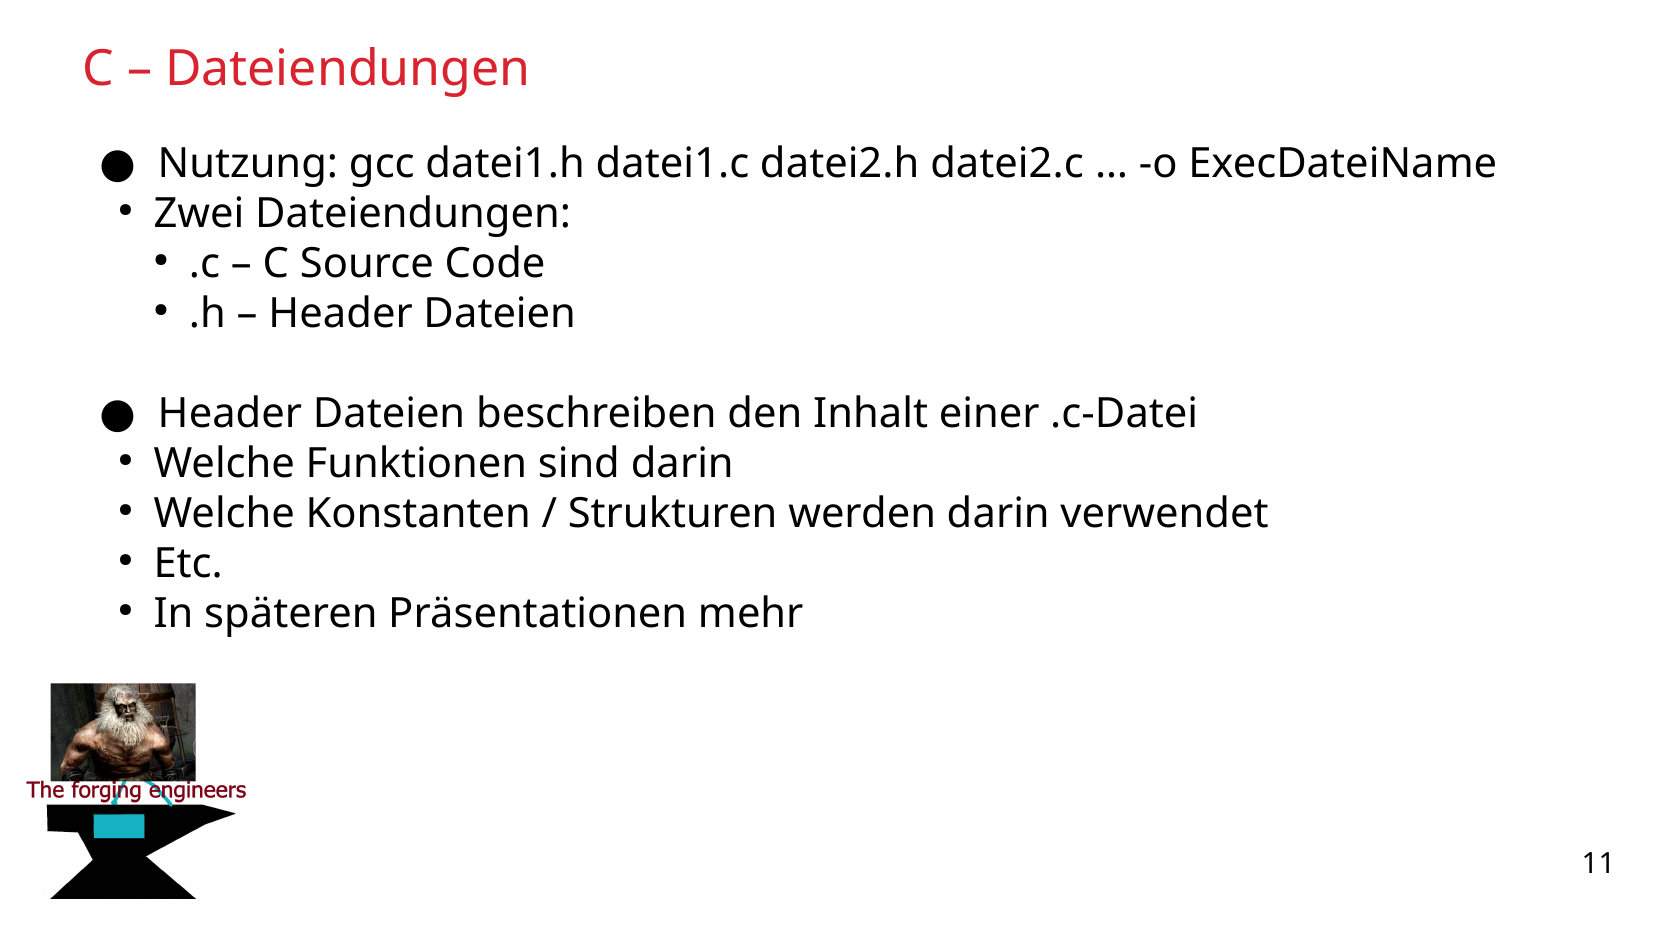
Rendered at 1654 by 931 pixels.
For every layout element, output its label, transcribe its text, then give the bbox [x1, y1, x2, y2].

title C – Dateiendungen [82, 37, 1571, 95]
subtitle Nutzung: gcc datei1.h datei1.c datei2.h datei2.c … -o ExecDateiName Zwei Dateiendungen: .c – C Source Code .h – Header Dateien Header Dateien beschreiben den Inhalt einer .c-Datei Welche Funktionen sind darin Welche Konstanten / Strukturen werden darin verwendet Etc. In späteren Präsentationen mehr [82, 135, 1560, 674]
picture [17, 679, 254, 916]
